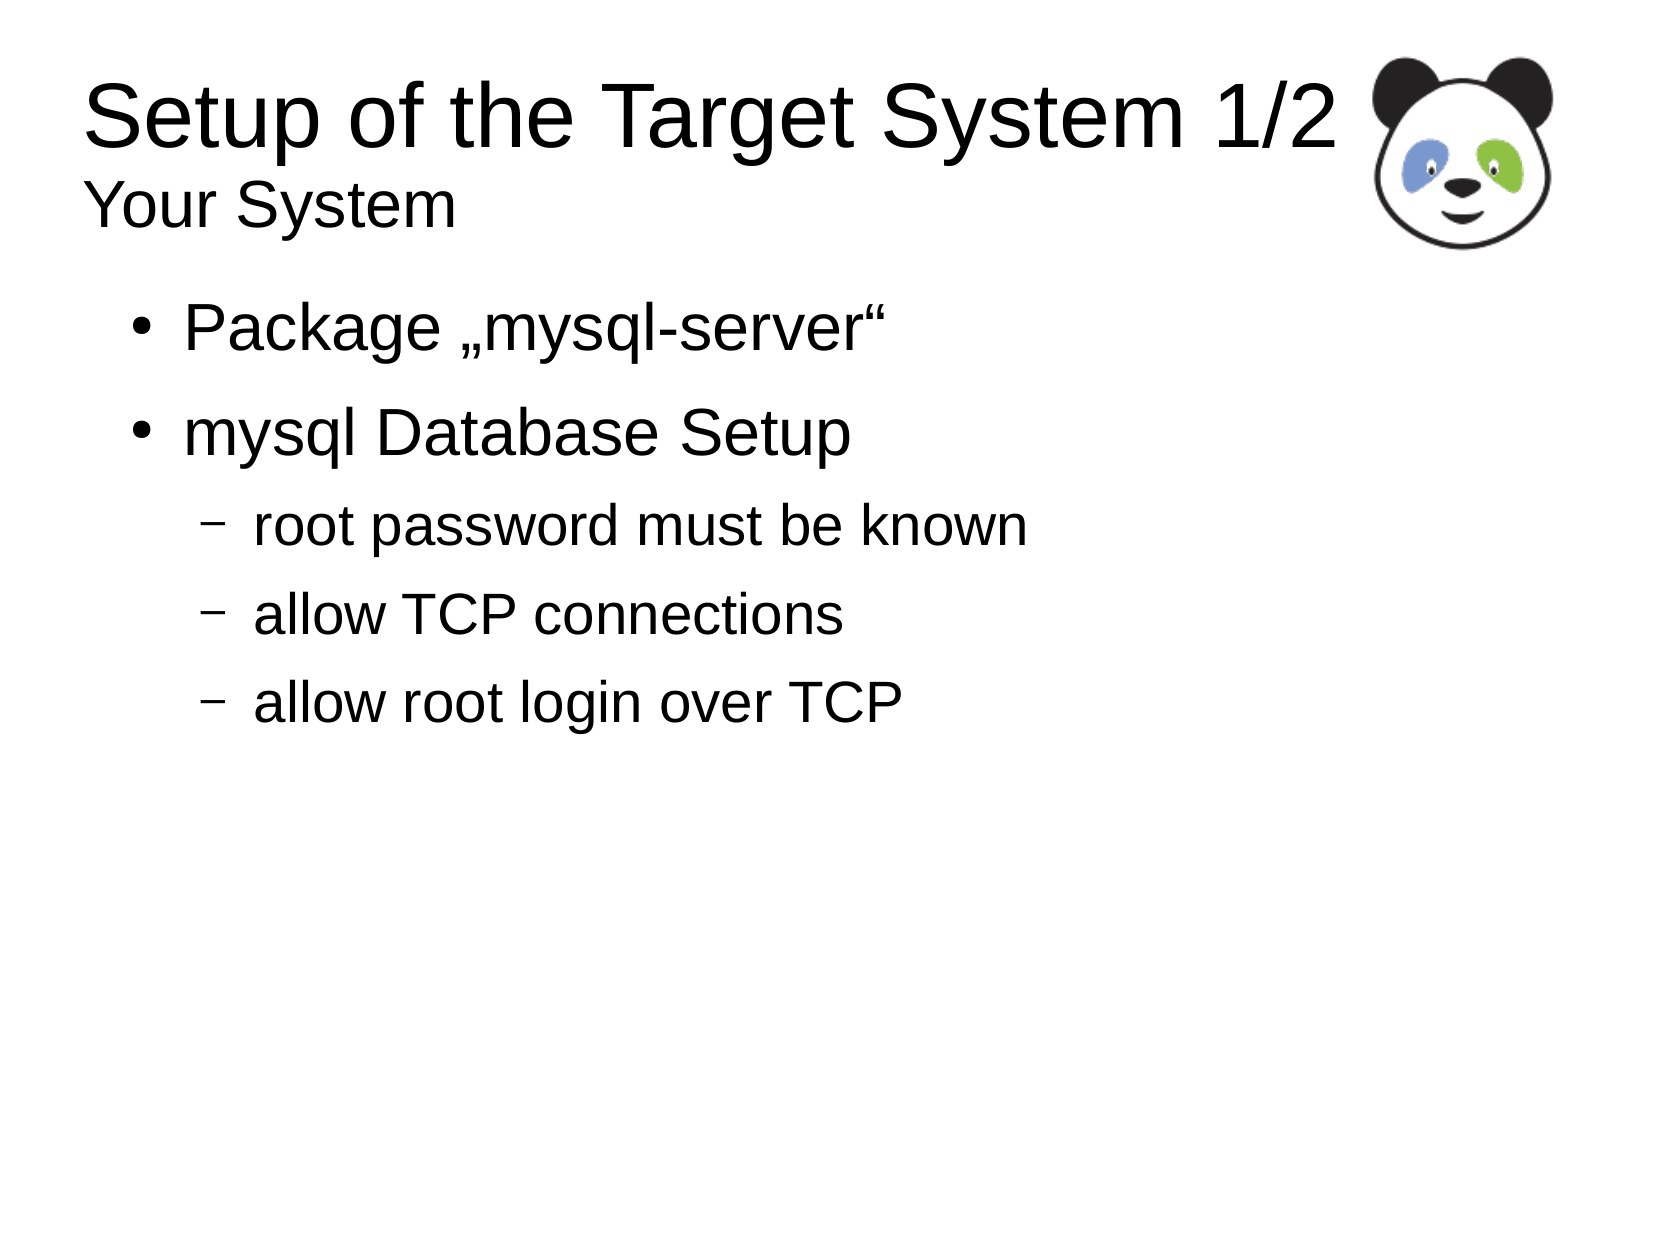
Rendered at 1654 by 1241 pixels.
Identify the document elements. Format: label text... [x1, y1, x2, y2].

title Setup of the Target System 1/2 Your System [82, 49, 1571, 257]
list Package „mysql-server“ mysql Database Setup root password must be known allow TCP connections allow root login over TCP [82, 290, 1571, 1010]
